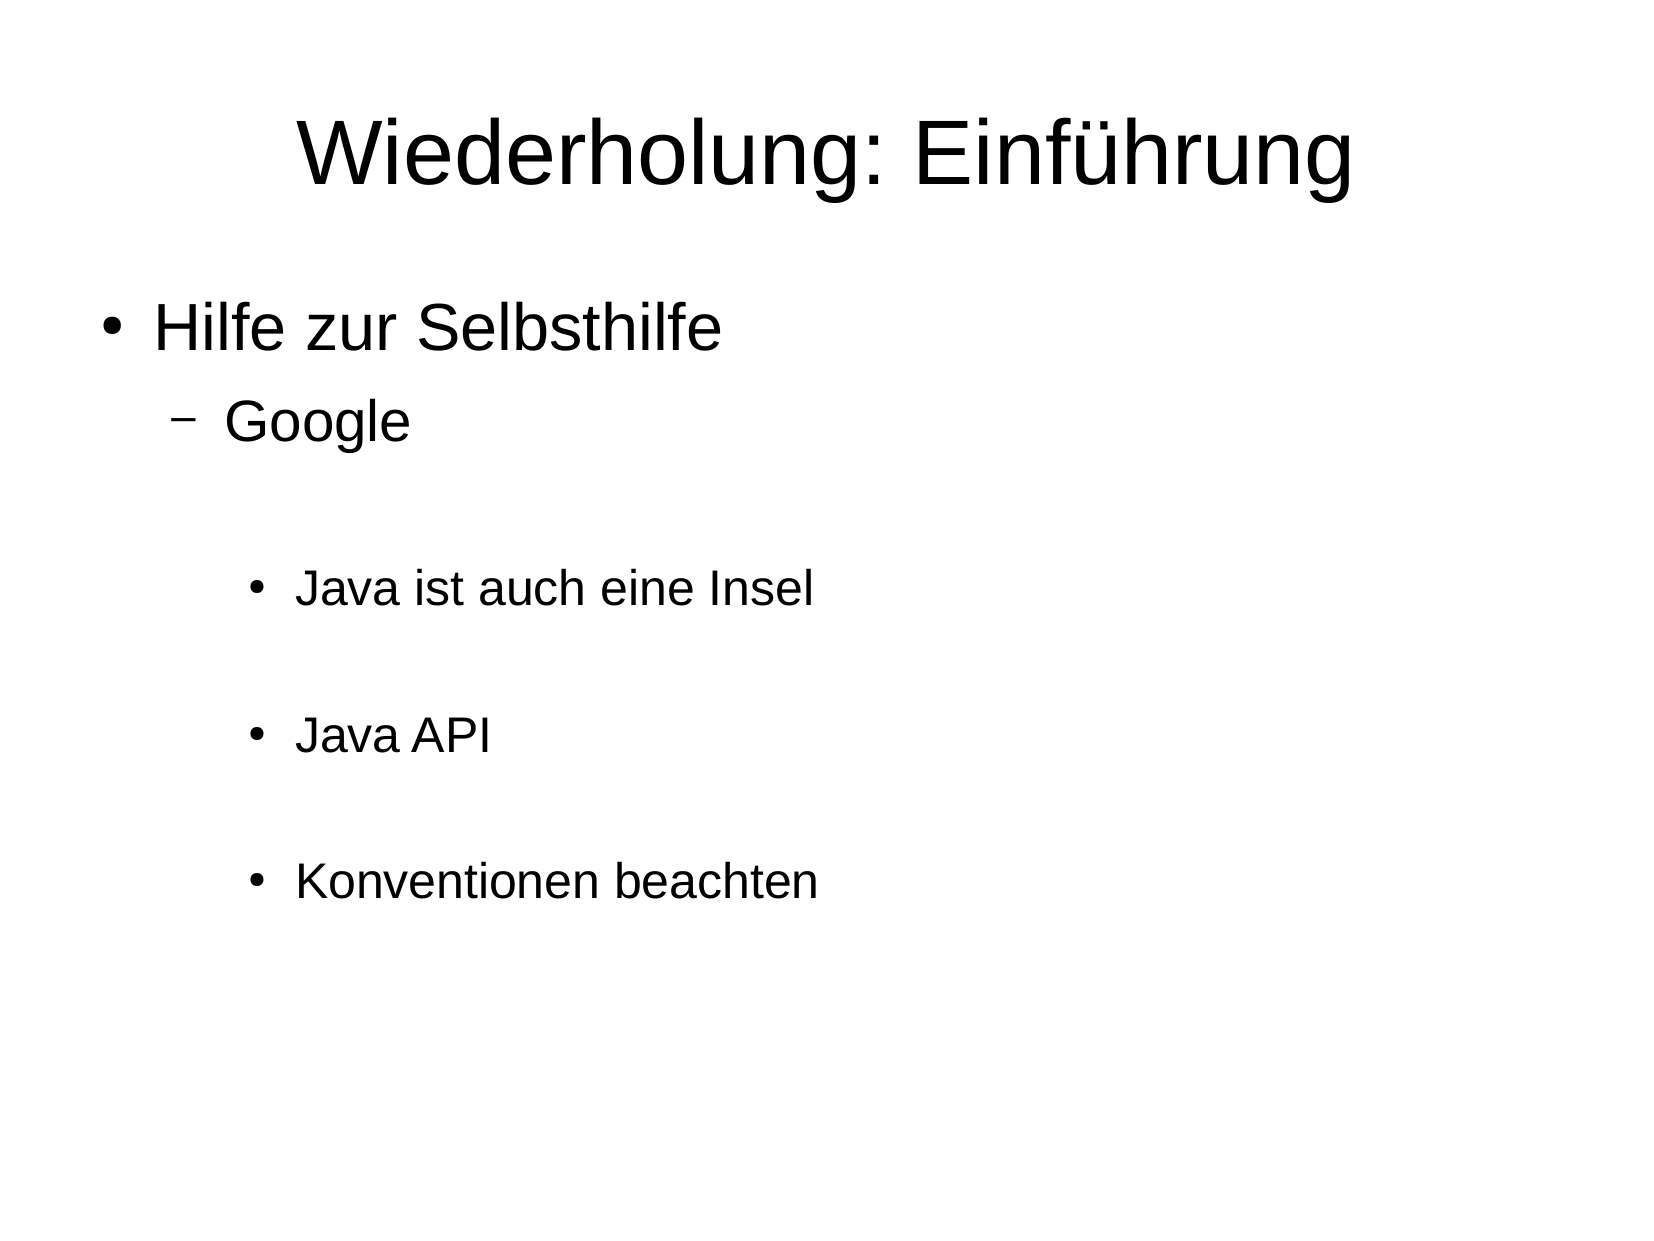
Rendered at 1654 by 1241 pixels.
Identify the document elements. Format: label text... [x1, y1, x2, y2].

list Hilfe zur Selbsthilfe Google Java ist auch eine Insel Java API Konventionen beachten [82, 290, 1571, 1010]
title Wiederholung: Einführung [82, 49, 1571, 257]
